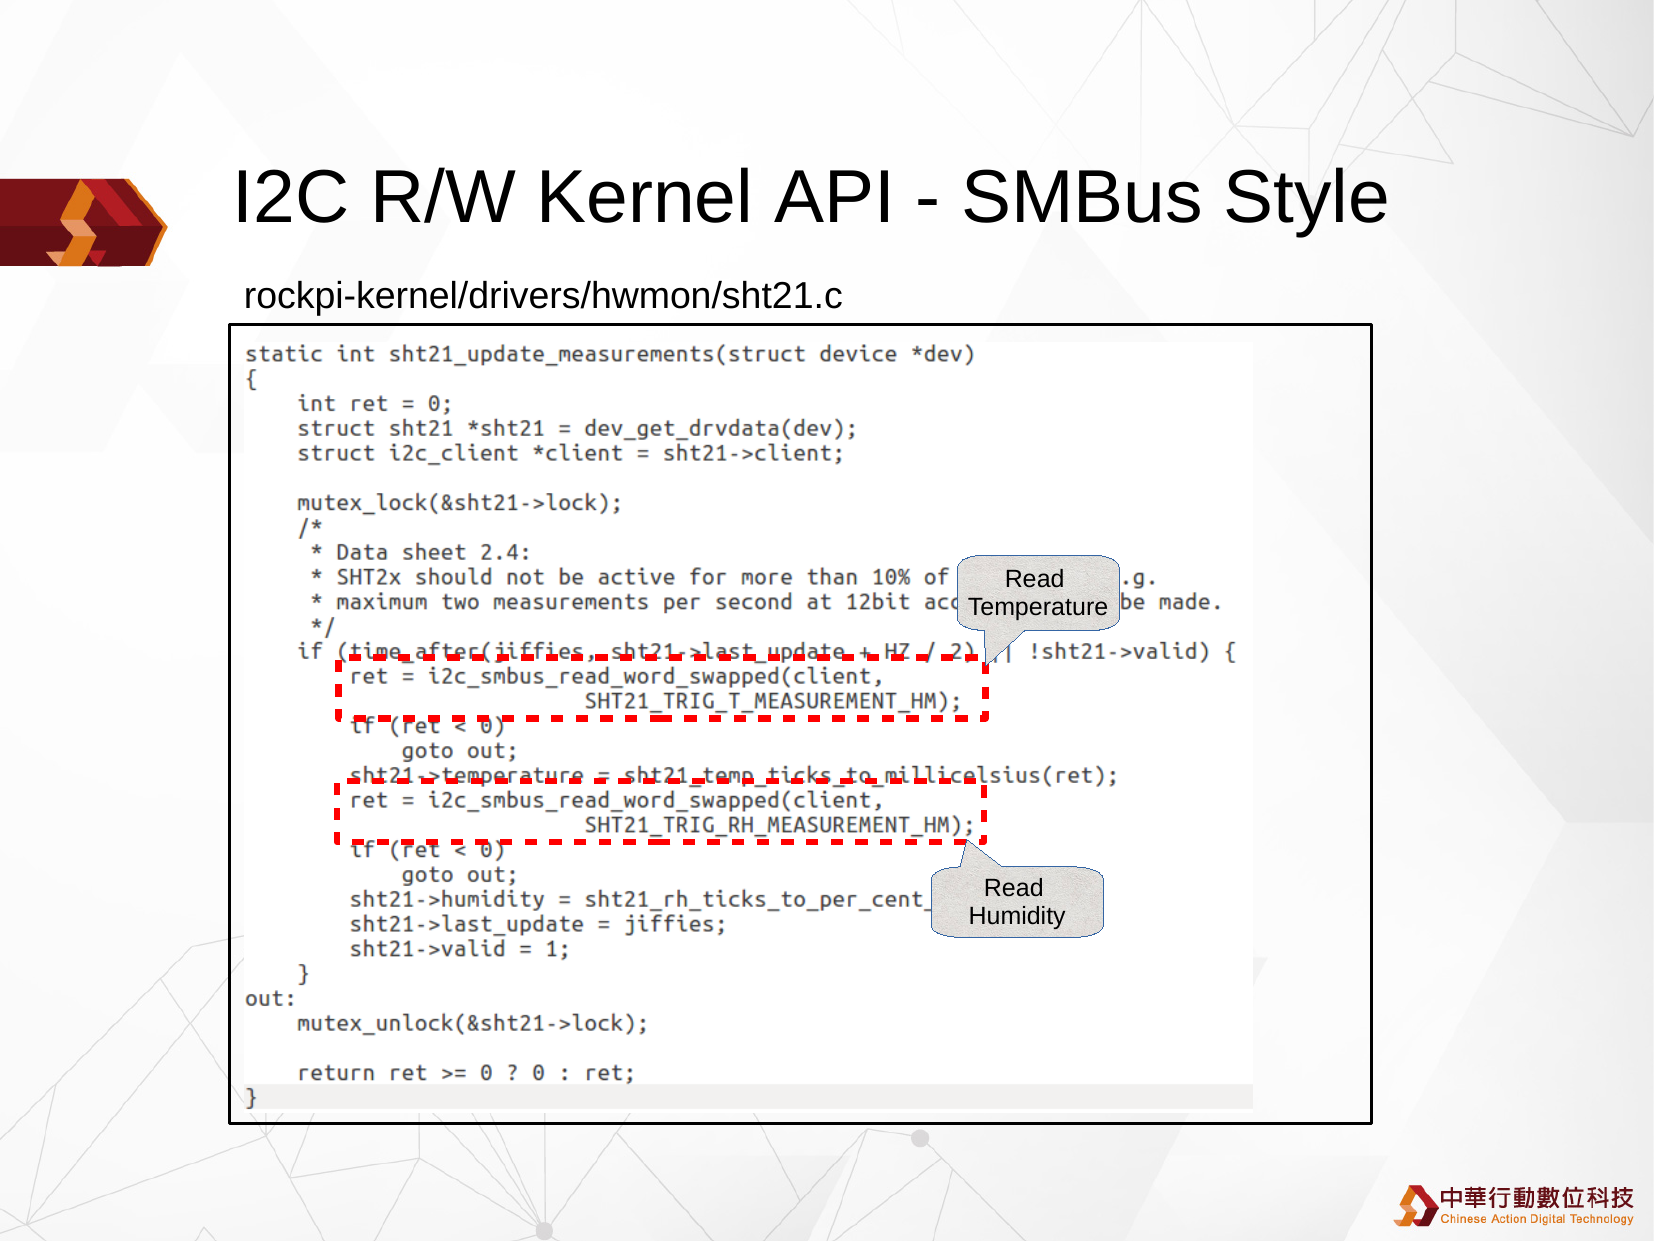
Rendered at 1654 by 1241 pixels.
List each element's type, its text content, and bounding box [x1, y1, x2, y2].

title I2C R/W Kernel API - SMBus Style [118, 112, 1506, 281]
text_box Read Temperature [957, 555, 1120, 666]
picture [0, 0, 1654, 1241]
text_box rockpi-kernel/drivers/hwmon/sht21.c [229, 267, 1152, 325]
text_box Read Humidity [931, 839, 1104, 938]
